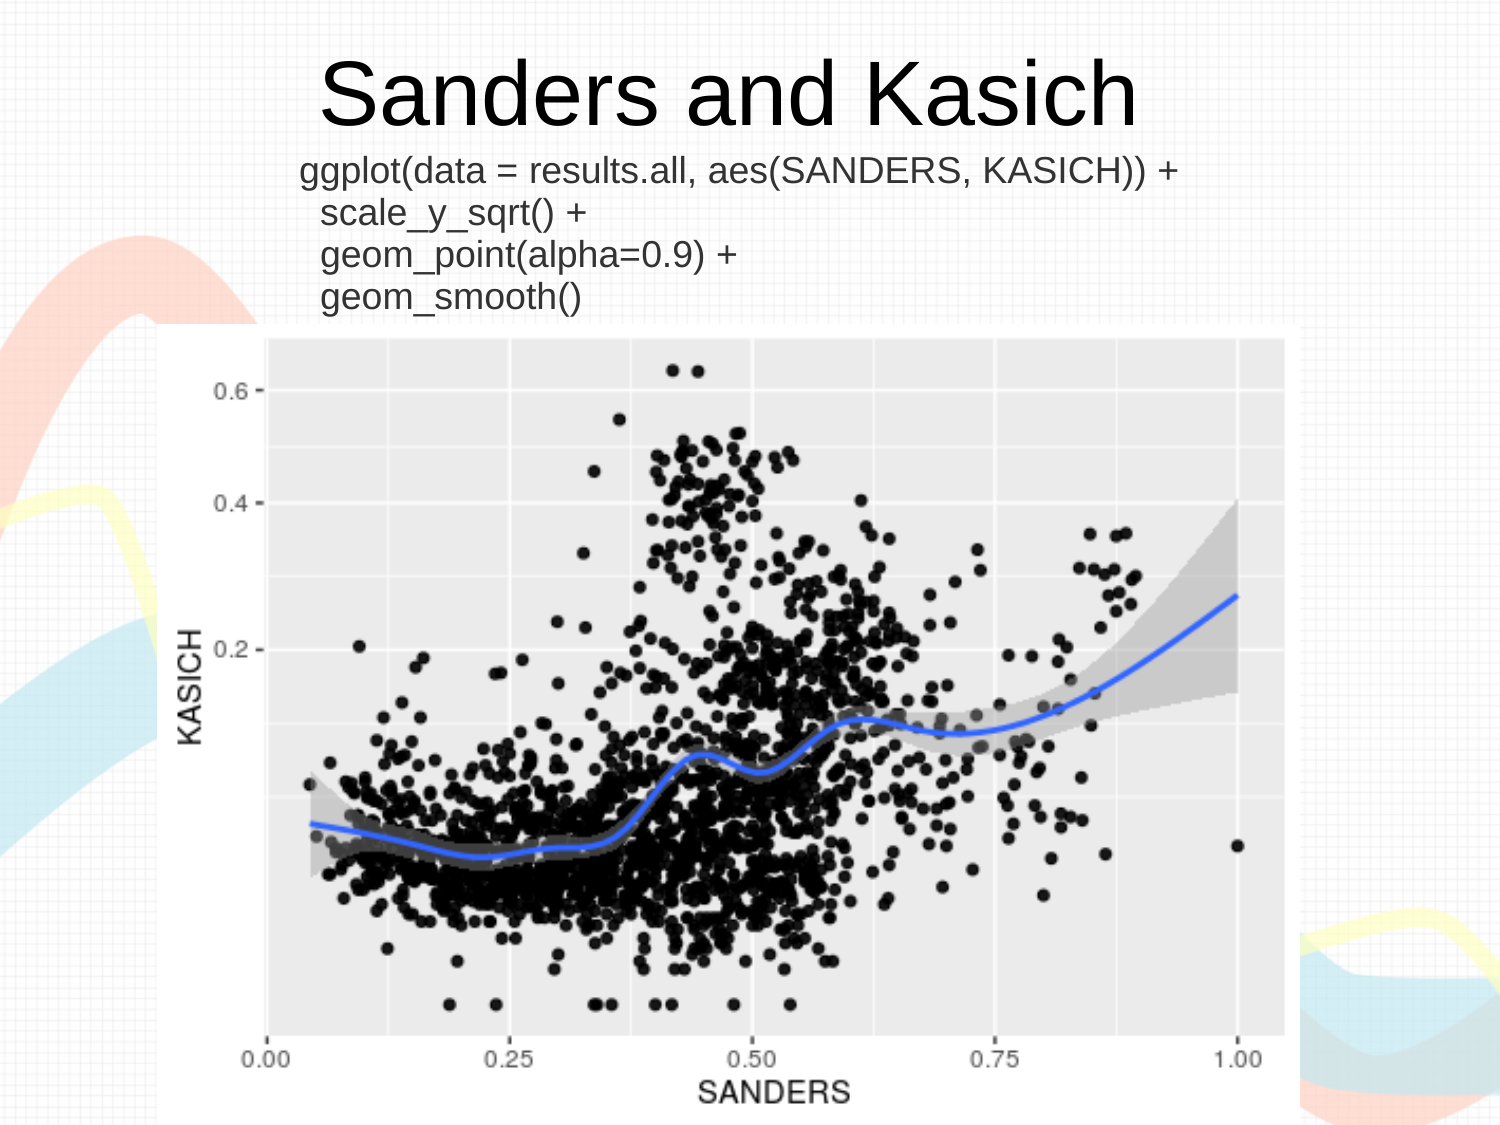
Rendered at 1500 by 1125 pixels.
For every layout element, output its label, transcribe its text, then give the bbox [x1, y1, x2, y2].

picture [157, 324, 1300, 1125]
text_box ggplot(data = results.all, aes(SANDERS, KASICH)) + scale_y_sqrt() + geom_point(alpha=0.9) + geom_smooth() [284, 142, 1206, 324]
title Sanders and Kasich [67, 0, 1418, 188]
